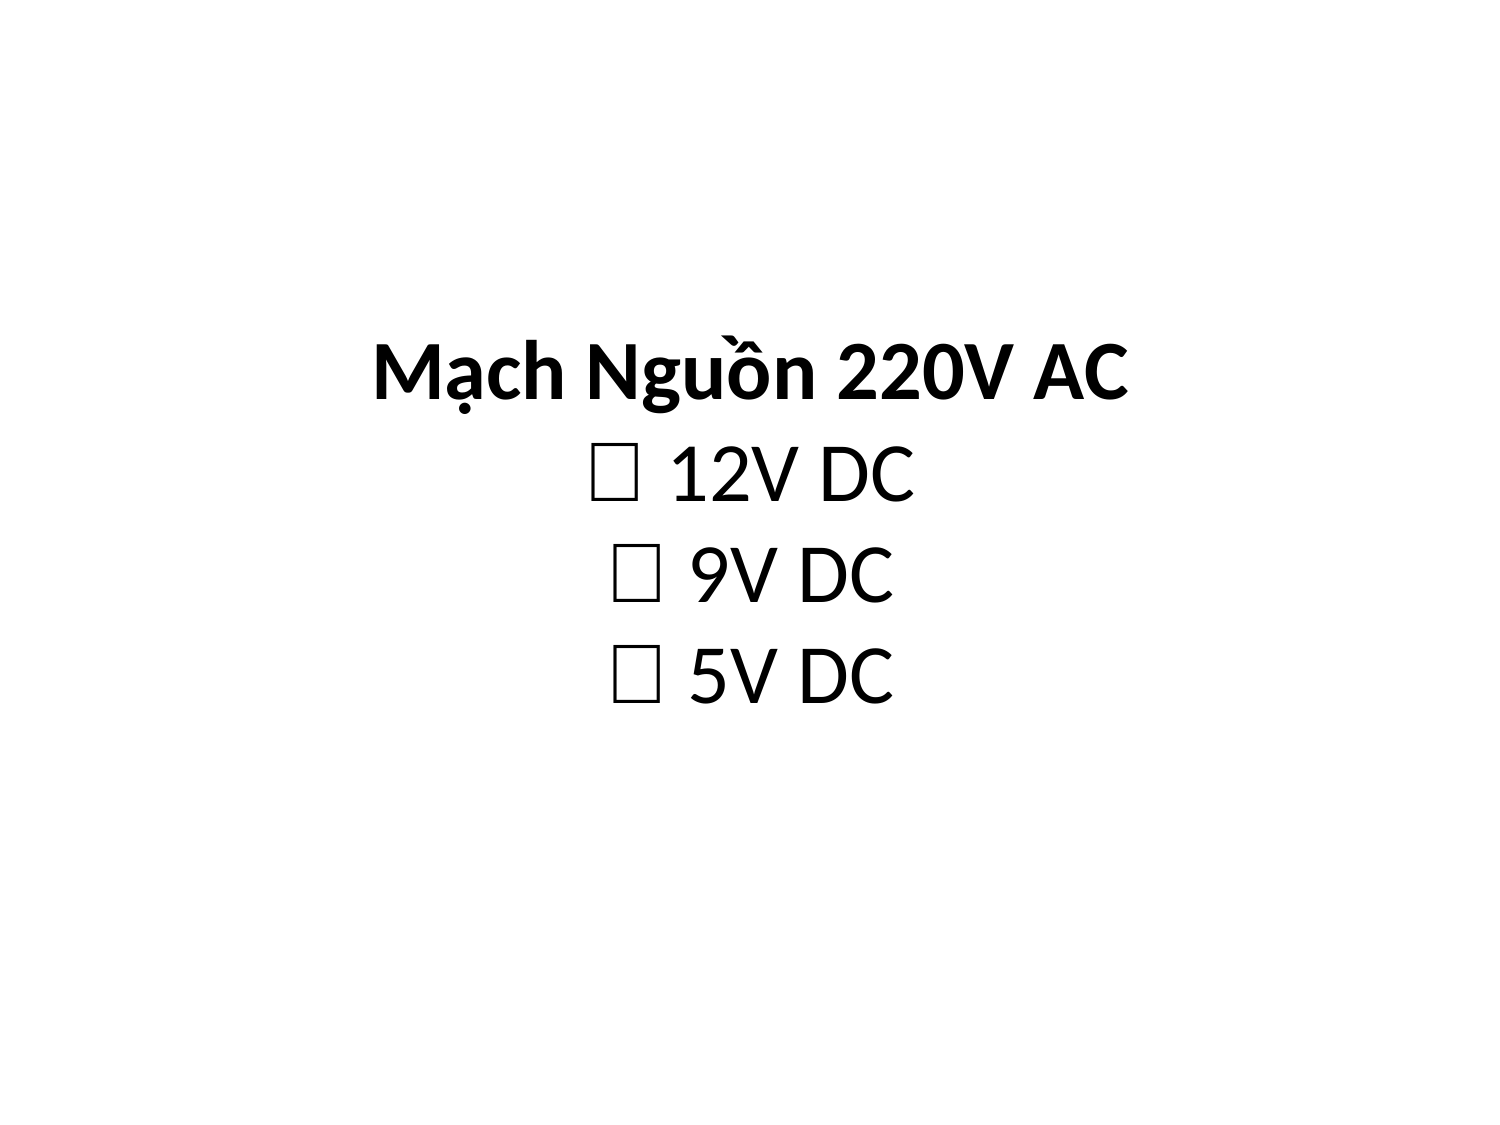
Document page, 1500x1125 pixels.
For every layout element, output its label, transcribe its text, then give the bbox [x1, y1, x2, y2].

title Mạch Nguồn 220V AC  12V DC  9V DC  5V DC [187, 278, 1313, 758]
